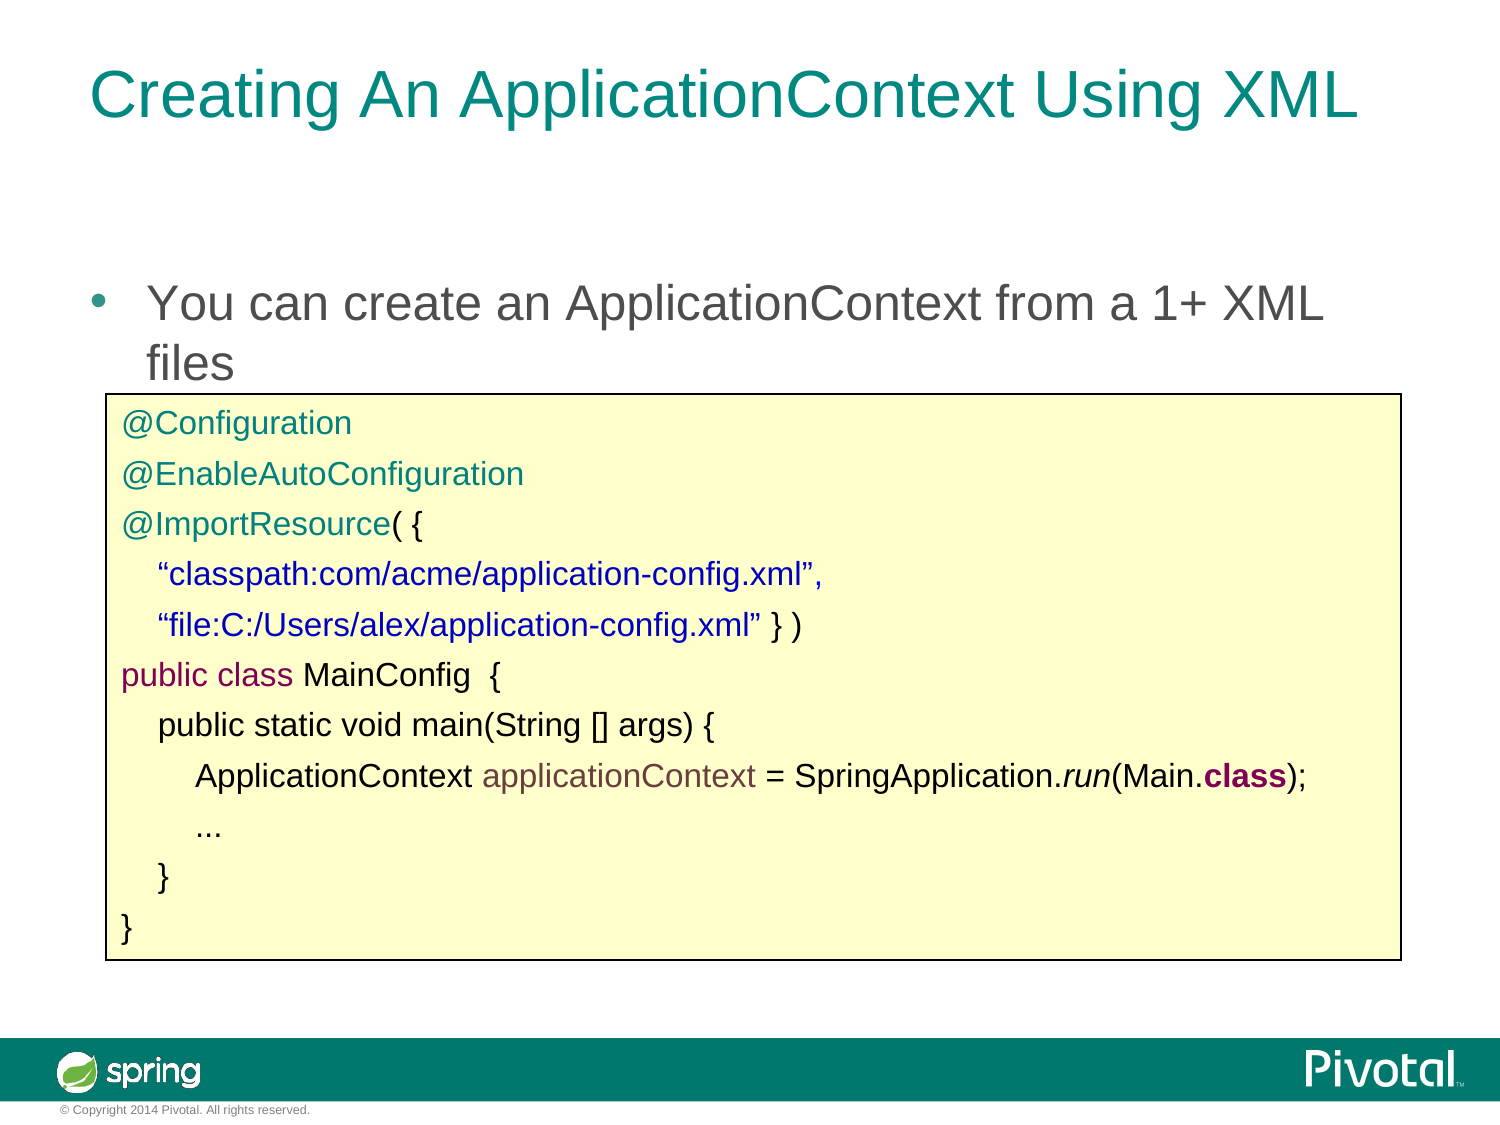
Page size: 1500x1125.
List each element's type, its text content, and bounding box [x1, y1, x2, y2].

text_box @Configuration @EnableAutoConfiguration @ImportResource( { “classpath:com/acme/application-config.xml”, “file:C:/Users/alex/application-config.xml” } ) public class MainConfig { public static void main(String [] args) { ApplicationContext applicationContext = SpringApplication.run(Main.class); ... } } [106, 393, 1401, 960]
picture [1306, 1050, 1464, 1087]
list You can create an ApplicationContext from a 1+ XML files [75, 262, 1426, 1013]
picture [32, 1041, 210, 1103]
title Creating An ApplicationContext Using XML [75, 37, 1426, 225]
